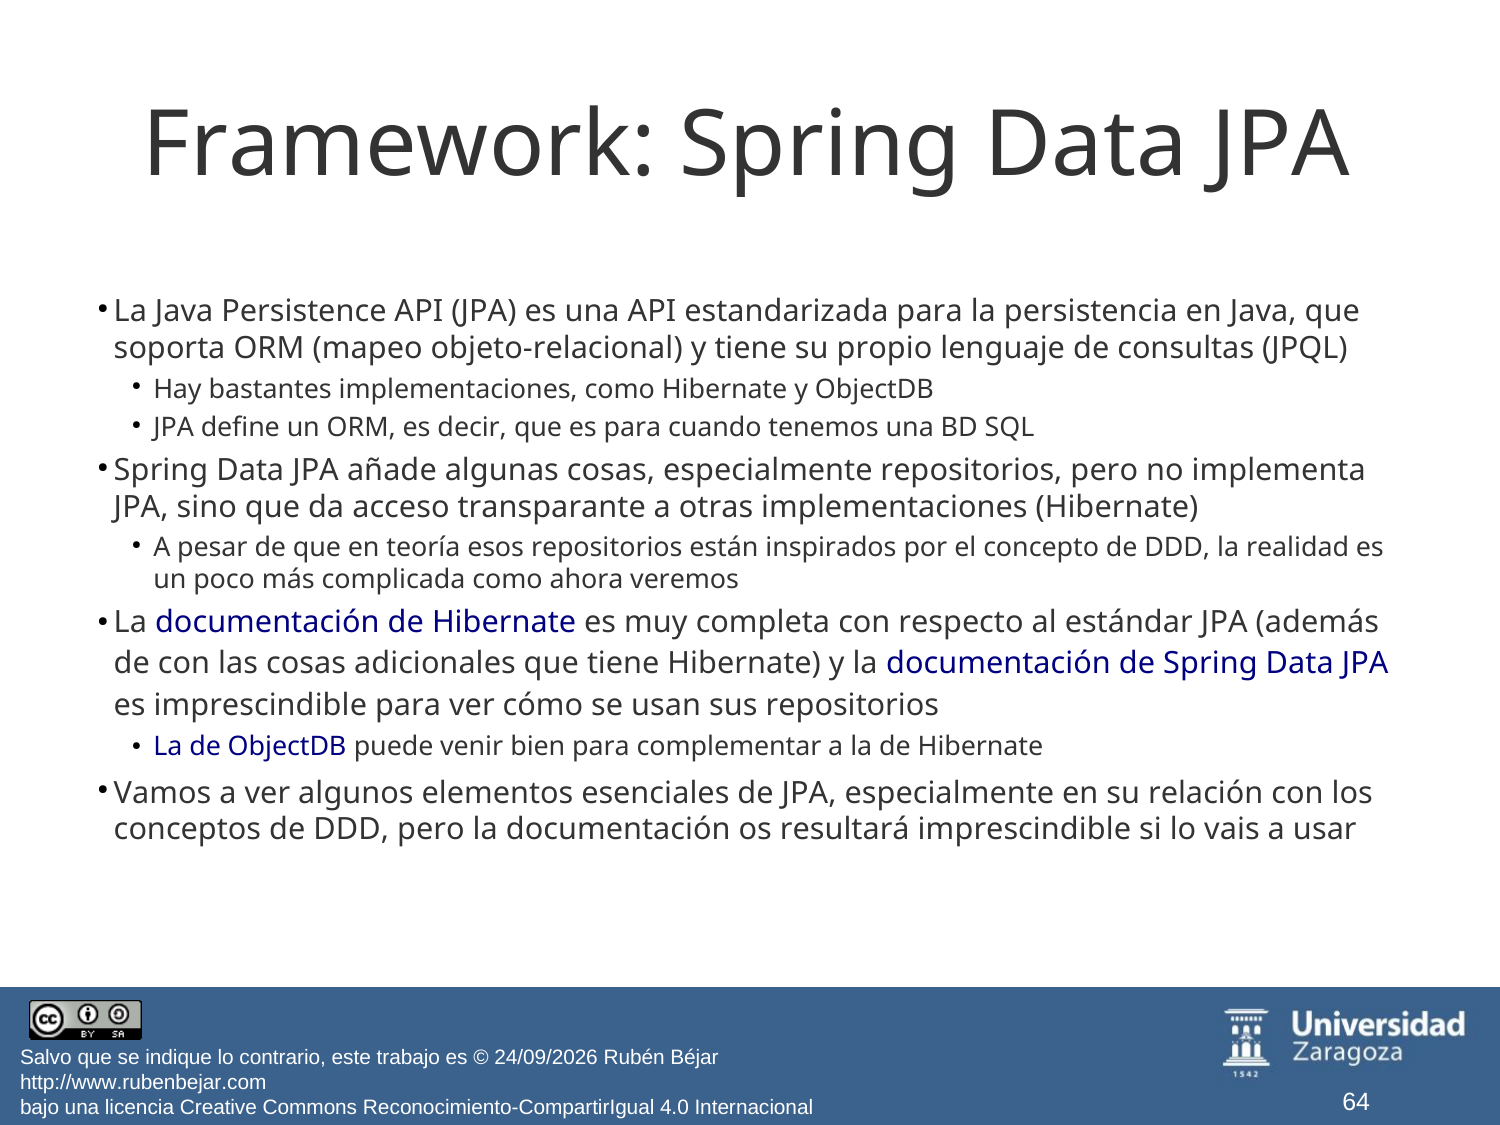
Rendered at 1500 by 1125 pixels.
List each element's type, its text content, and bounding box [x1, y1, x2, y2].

title Framework: Spring Data JPA [74, 20, 1420, 257]
picture [0, 987, 1500, 1125]
list La Java Persistence API (JPA) es una API estandarizada para la persistencia en Java, que soporta ORM (mapeo objeto-relacional) y tiene su propio lenguaje de consultas (JPQL) Hay bastantes implementaciones, como Hibernate y ObjectDB JPA define un ORM, es decir, que es para cuando tenemos una BD SQL Spring Data JPA añade algunas cosas, especialmente repositorios, pero no implementa JPA, sino que da acceso transparante a otras implementaciones (Hibernate) A pesar de que en teoría esos repositorios están inspirados por el concepto de DDD, la realidad es un poco más complicada como ahora veremos La documentación de Hibernate es muy completa con respecto al estándar JPA (además de con las cosas adicionales que tiene Hibernate) y la documentación de Spring Data JPA es imprescindible para ver cómo se usan sus repositorios La de ObjectDB puede venir bien para complementar a la de Hibernate Vamos a ver algunos elementos esenciales de JPA, especialmente en su relación con los conceptos de DDD, pero la documentación os resultará imprescindible si lo vais a usar [82, 283, 1418, 957]
